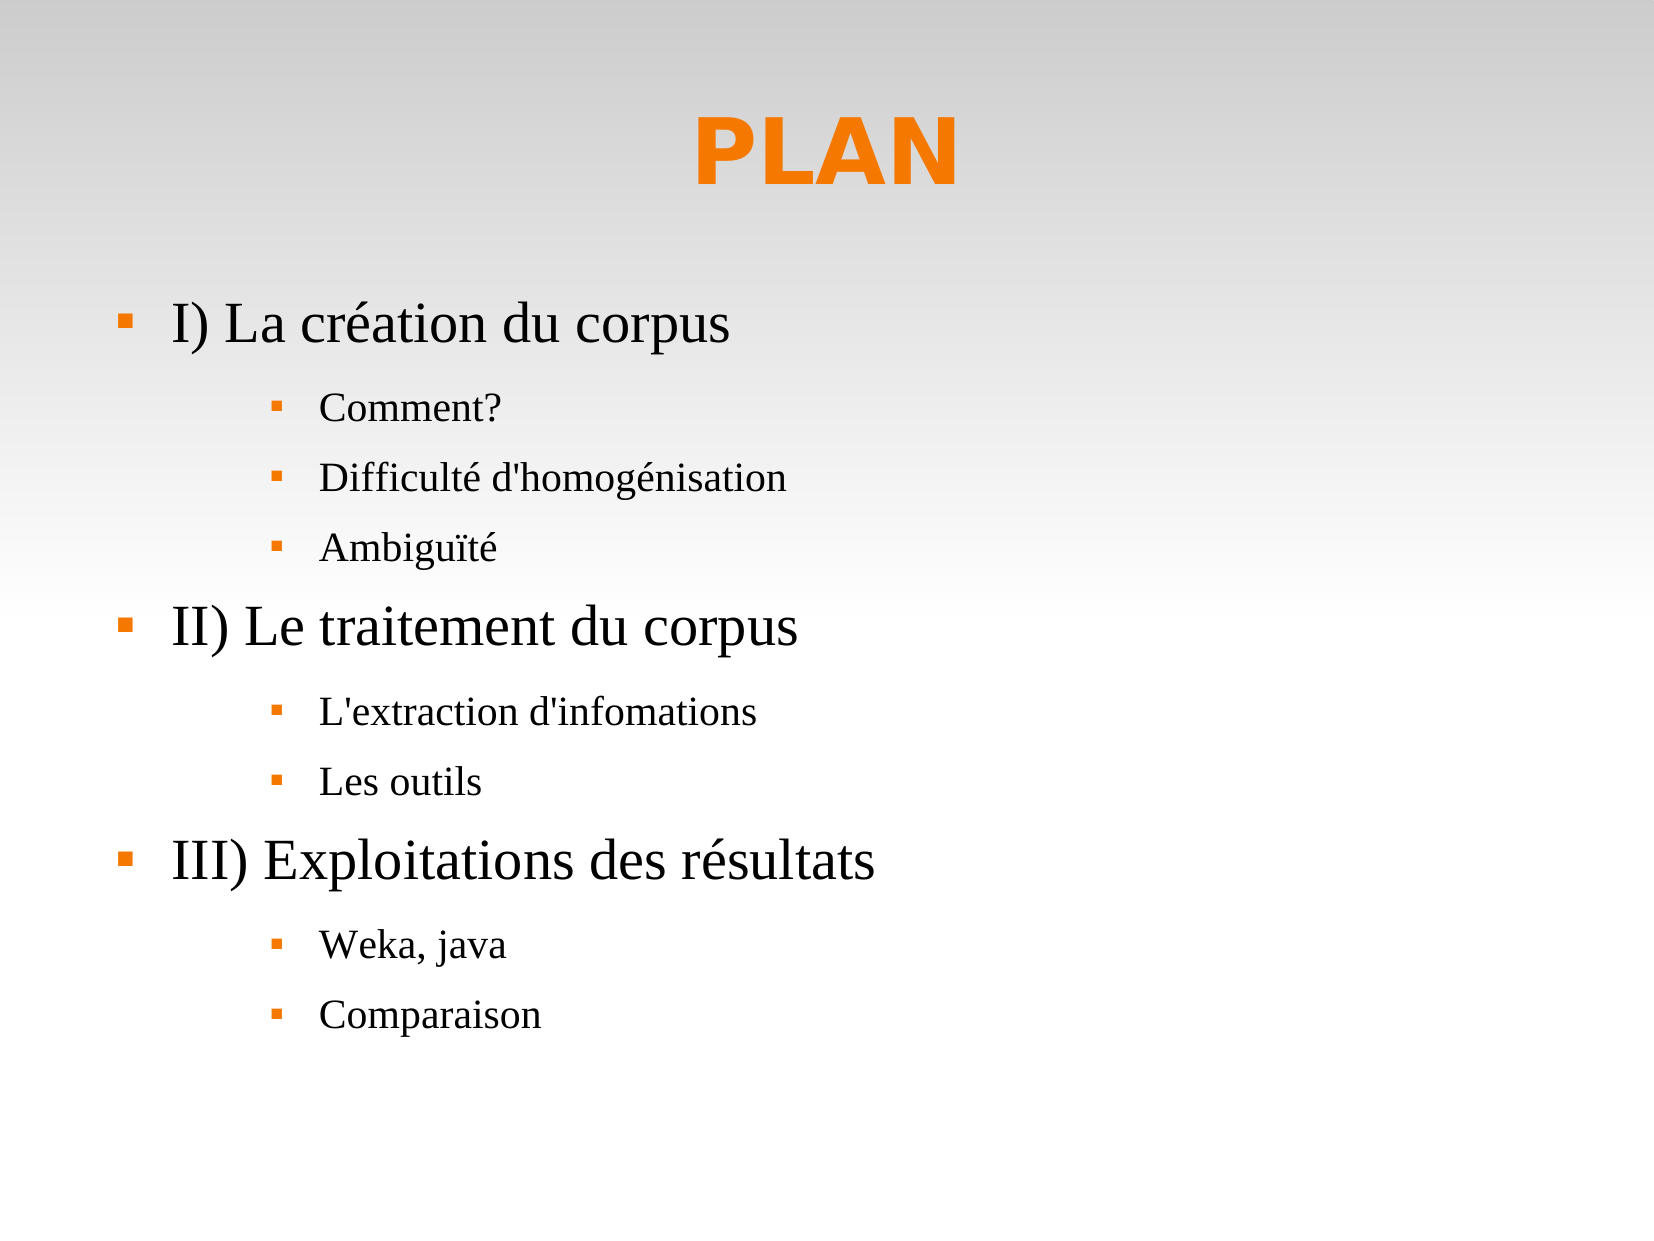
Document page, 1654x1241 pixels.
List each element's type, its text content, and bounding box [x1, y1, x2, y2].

title PLAN [82, 56, 1571, 250]
list I) La création du corpus Comment? Difficulté d'homogénisation Ambiguïté II) Le traitement du corpus L'extraction d'infomations Les outils III) Exploitations des résultats Weka, java Comparaison [82, 290, 1571, 1094]
